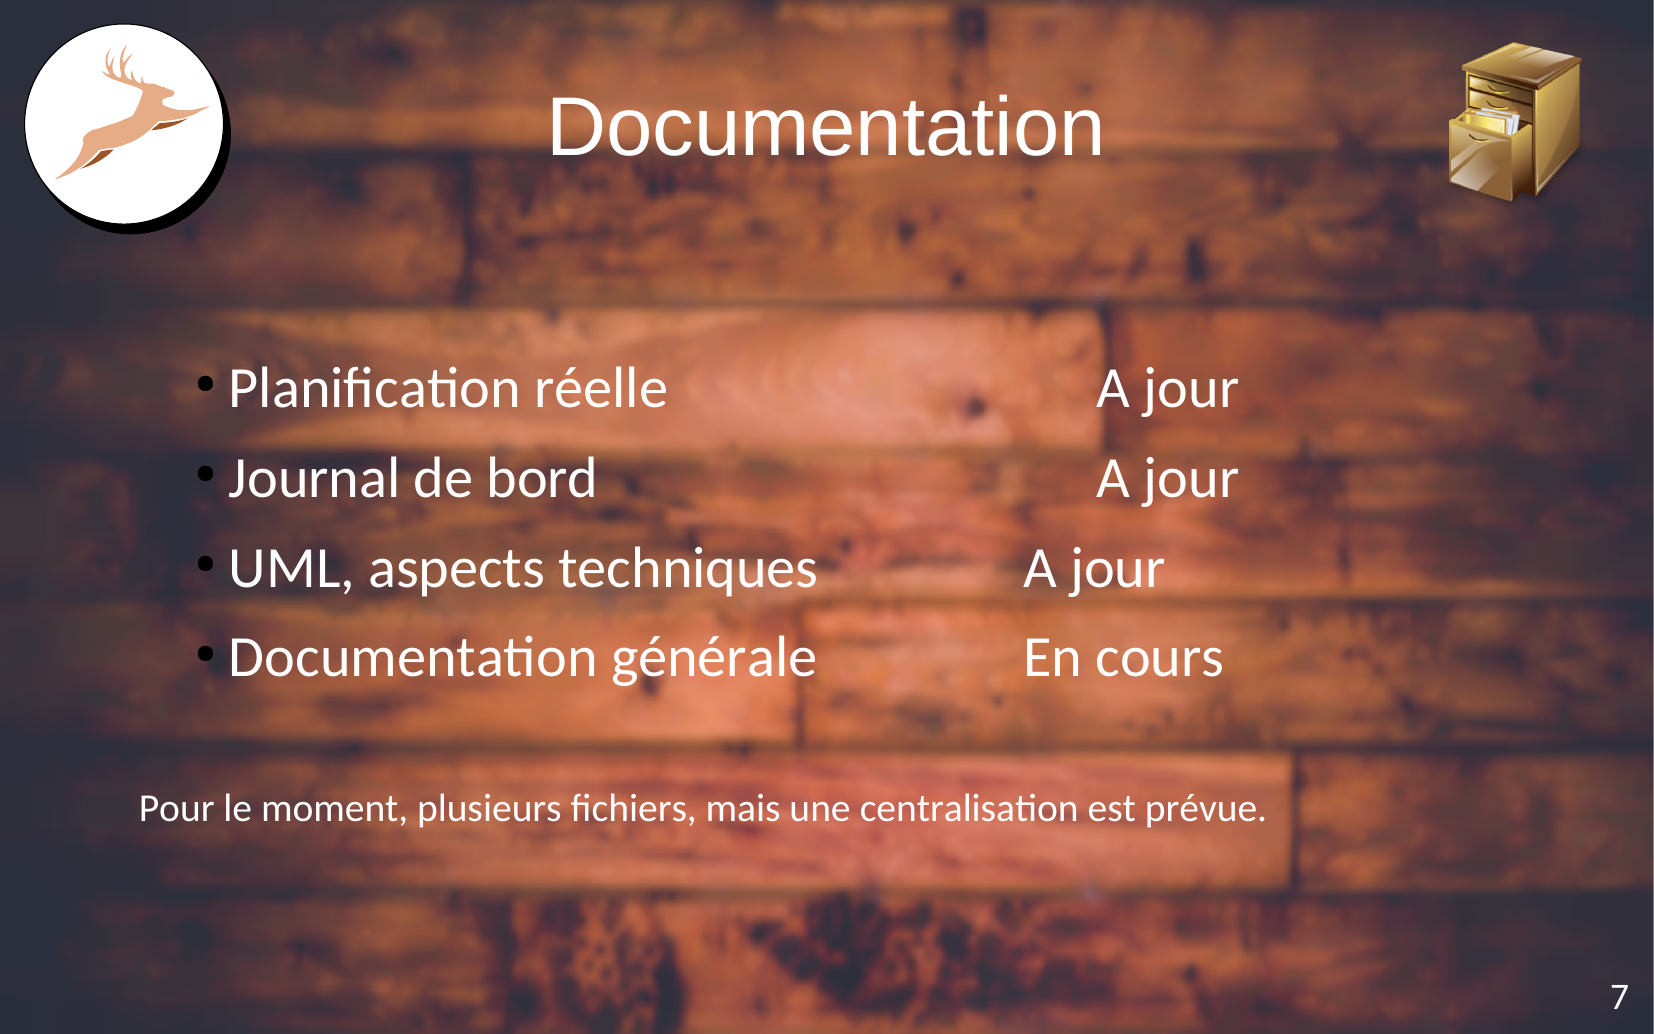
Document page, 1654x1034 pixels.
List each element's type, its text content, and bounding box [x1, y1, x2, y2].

text_box Documentation [237, 41, 1571, 214]
text_box Planification réelle A jour Journal de bord A jour UML, aspects techniques A jour Documentation générale En cours Pour le moment, plusieurs fichiers, mais une centralisation est prévue. [82, 256, 1595, 927]
picture [0, 0, 1654, 1034]
text_box 7 [1595, 964, 1642, 1025]
